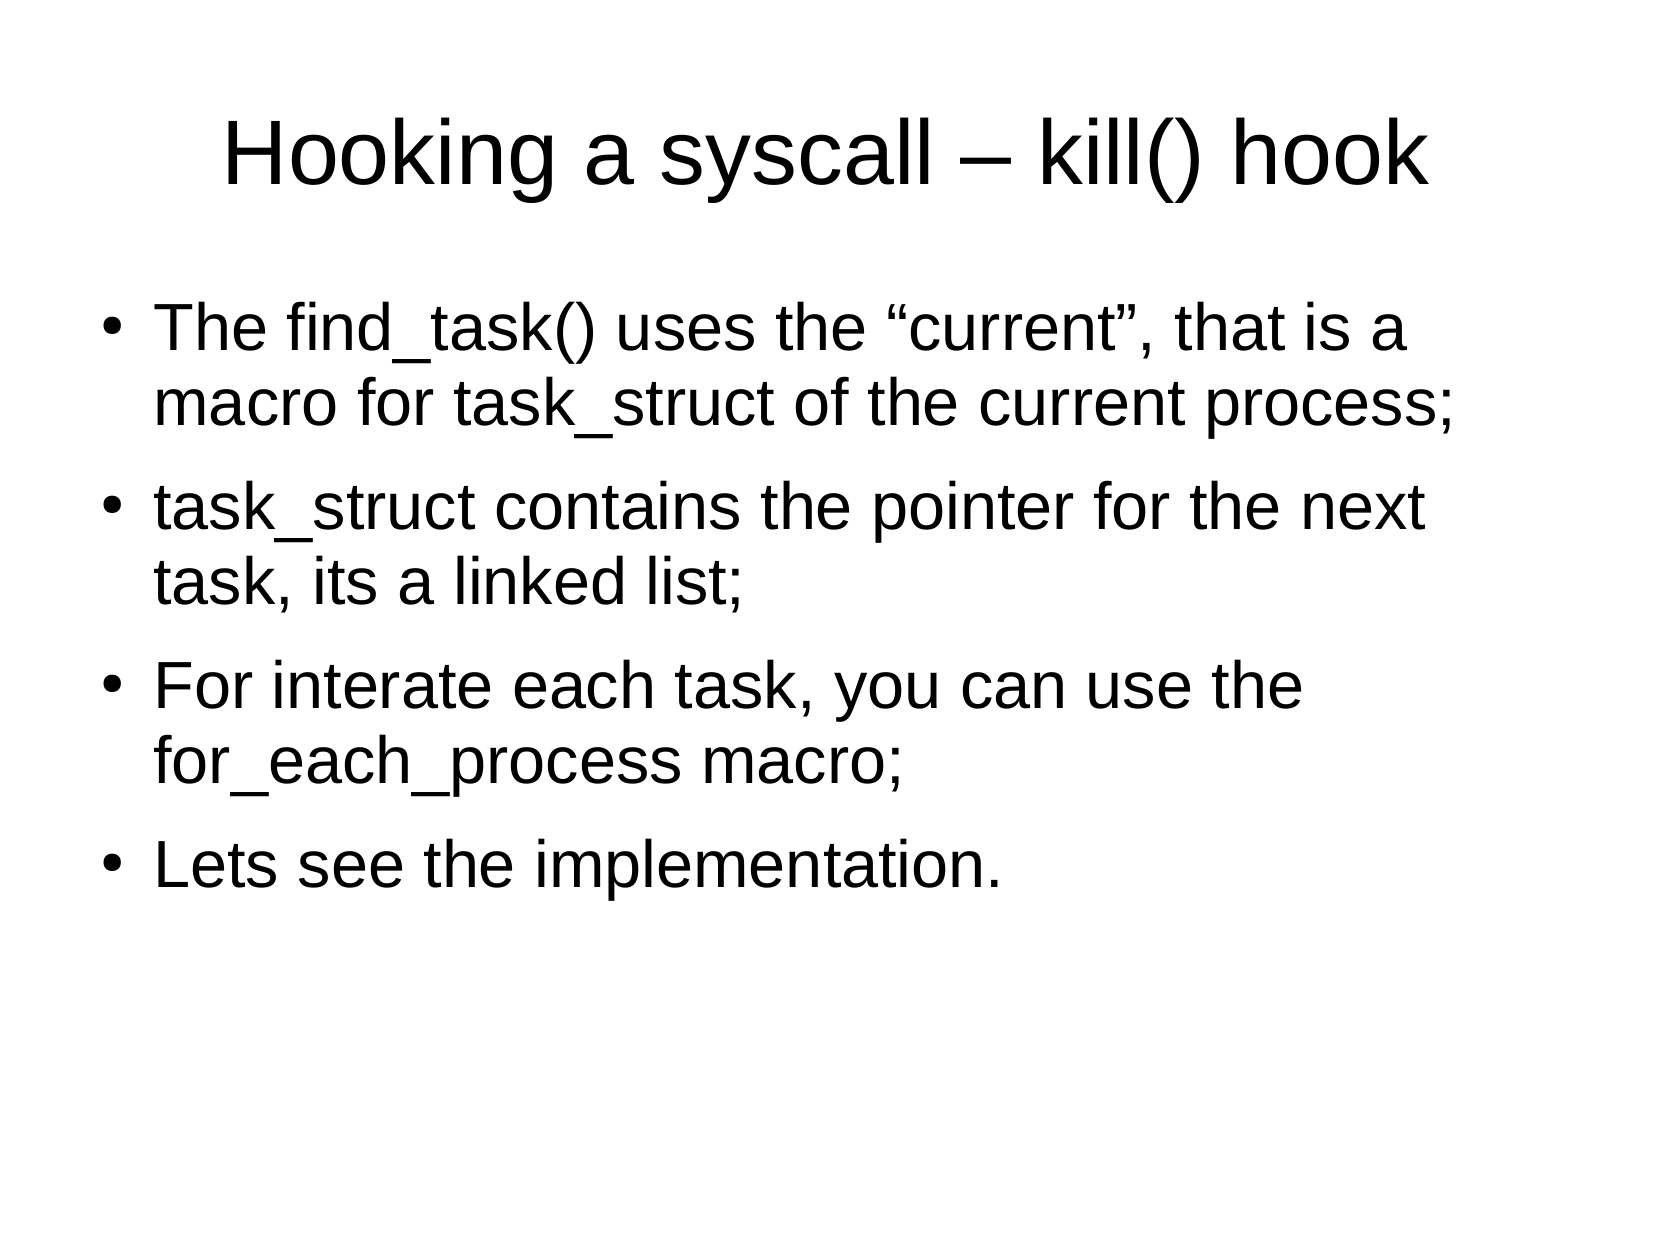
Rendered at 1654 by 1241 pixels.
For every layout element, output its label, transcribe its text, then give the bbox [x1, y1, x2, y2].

list The find_task() uses the “current”, that is a macro for task_struct of the current process; task_struct contains the pointer for the next task, its a linked list; For interate each task, you can use the for_each_process macro; Lets see the implementation. [82, 290, 1571, 1010]
title Hooking a syscall – kill() hook [82, 49, 1571, 257]
